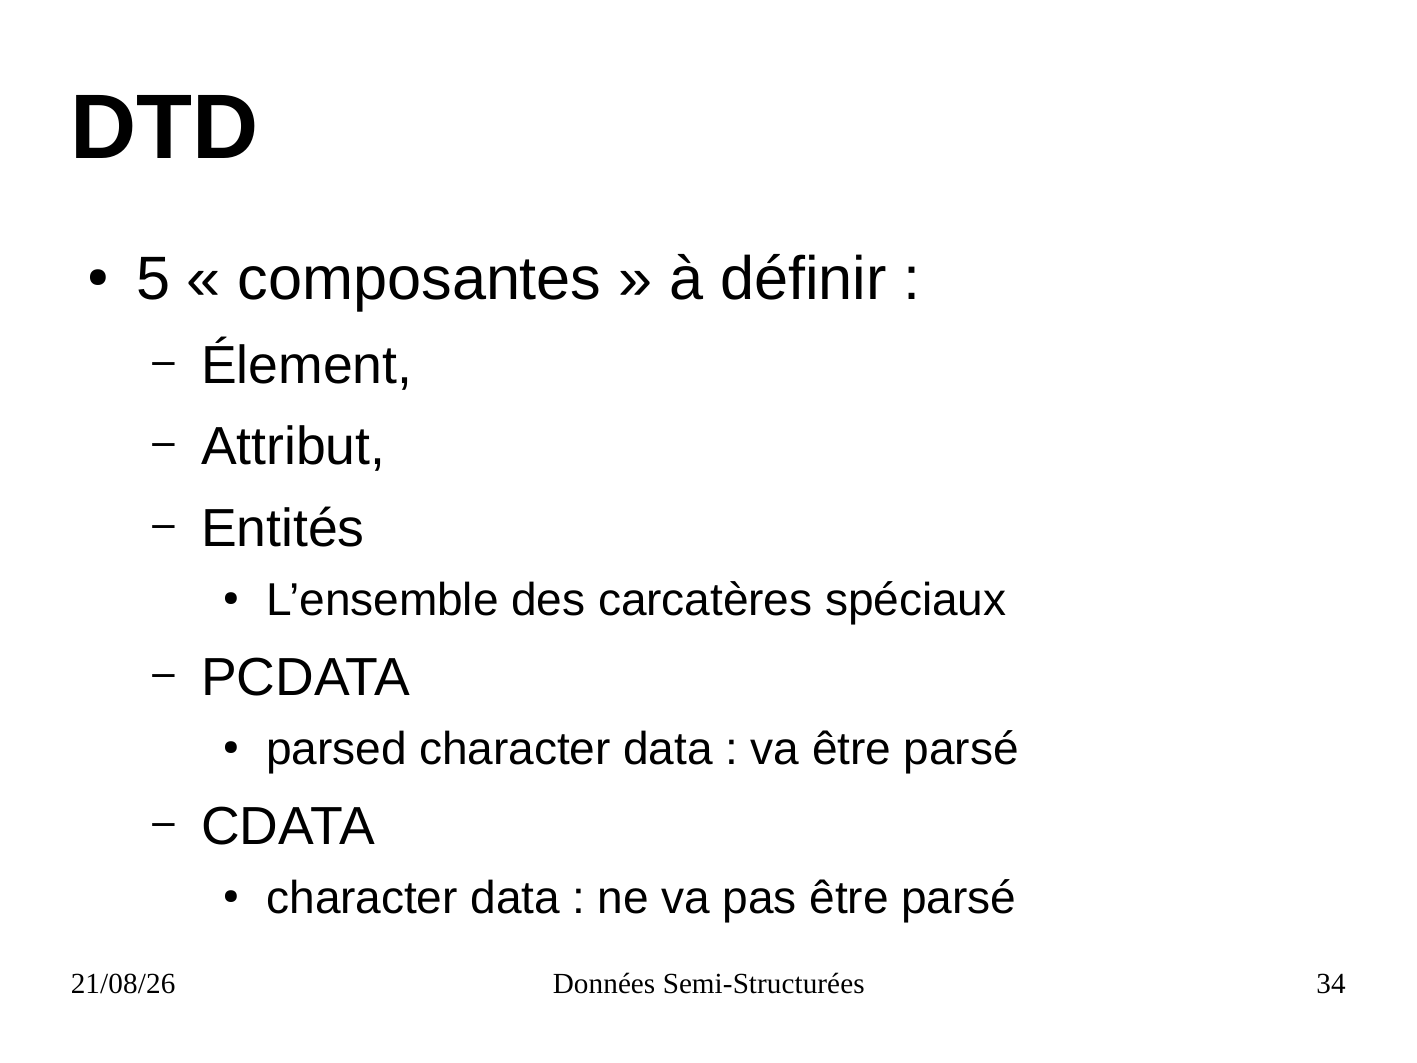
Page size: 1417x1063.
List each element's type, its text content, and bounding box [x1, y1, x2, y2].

list 5 « composantes » à définir : Élement, Attribut, Entités L’ensemble des carcatères spéciaux PCDATA parsed character data : va être parsé CDATA character data : ne va pas être parsé [70, 244, 1346, 925]
title DTD [70, 42, 1346, 212]
